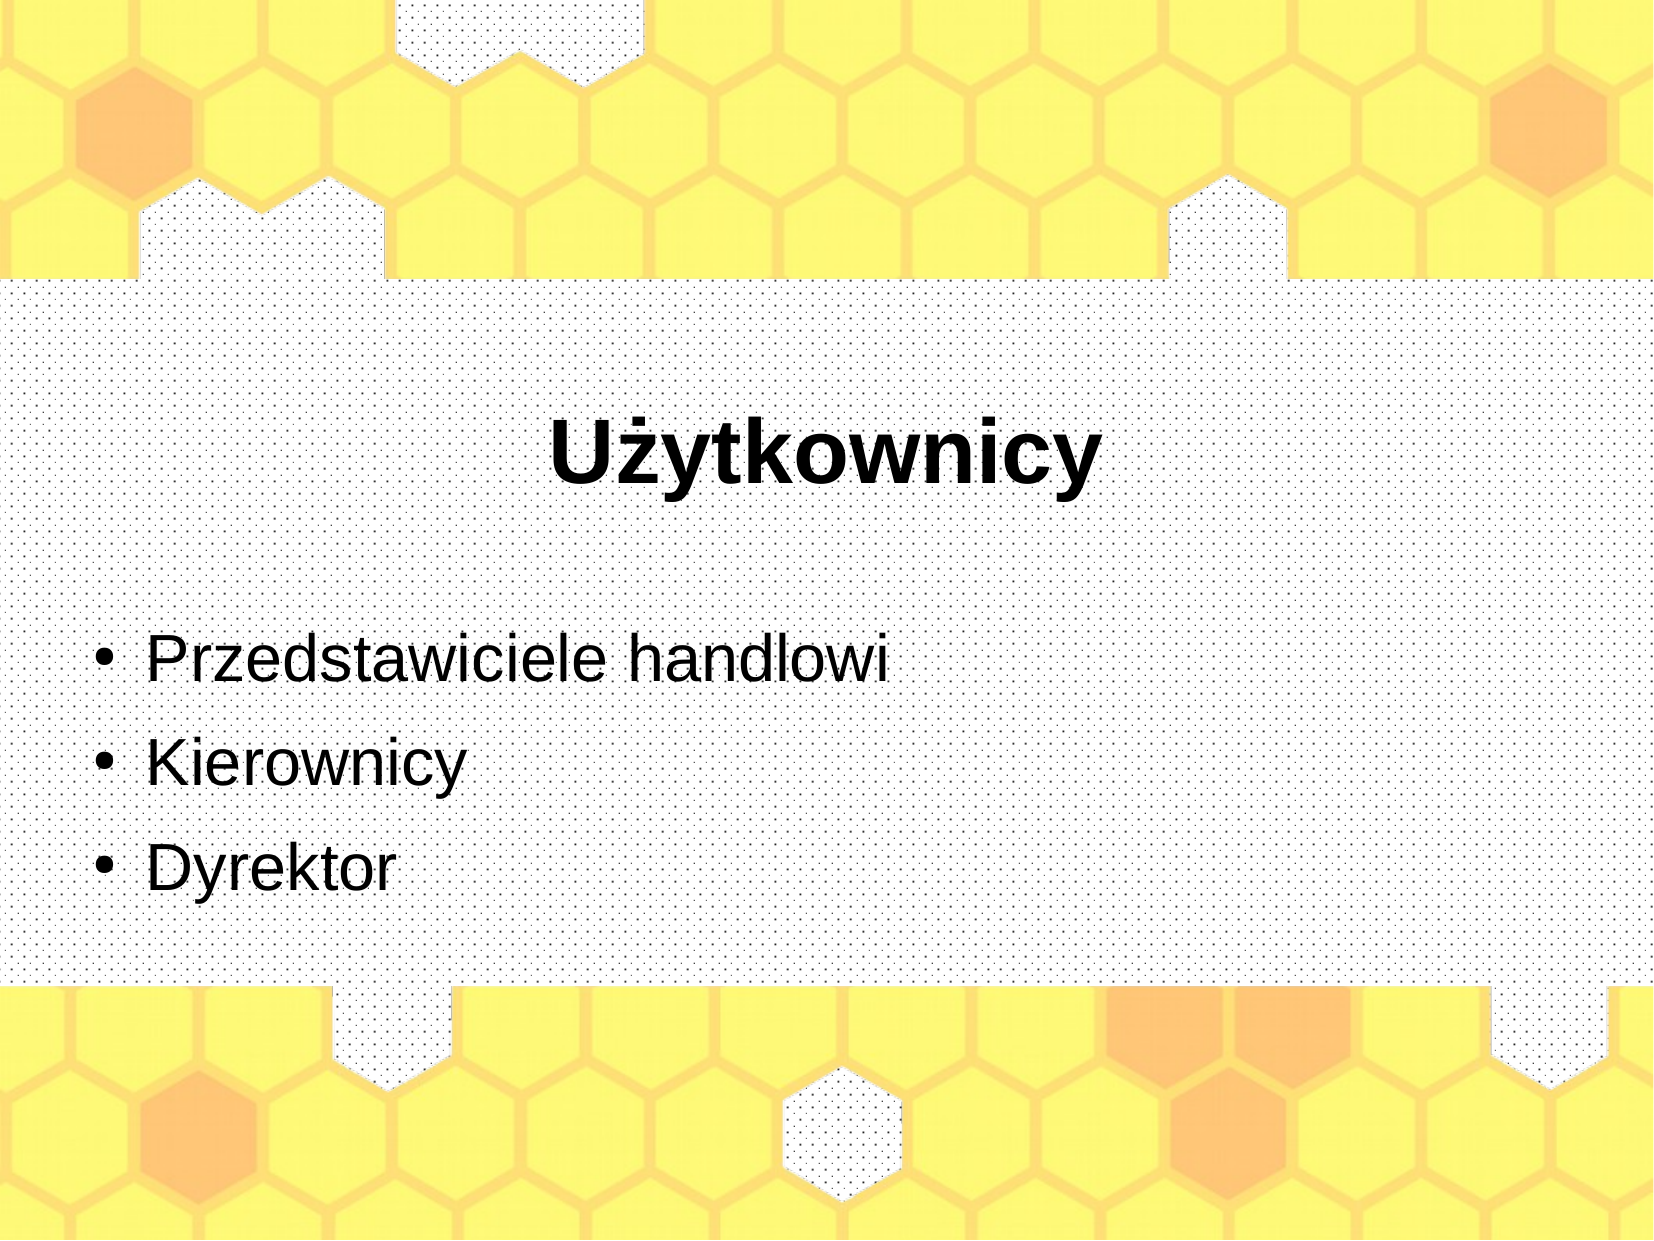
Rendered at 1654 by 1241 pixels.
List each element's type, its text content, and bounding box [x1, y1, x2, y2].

picture [0, 0, 1654, 1241]
title Użytkownicy [82, 318, 1571, 586]
list Przedstawiciele handlowi Kierownicy Dyrektor [75, 621, 1564, 961]
